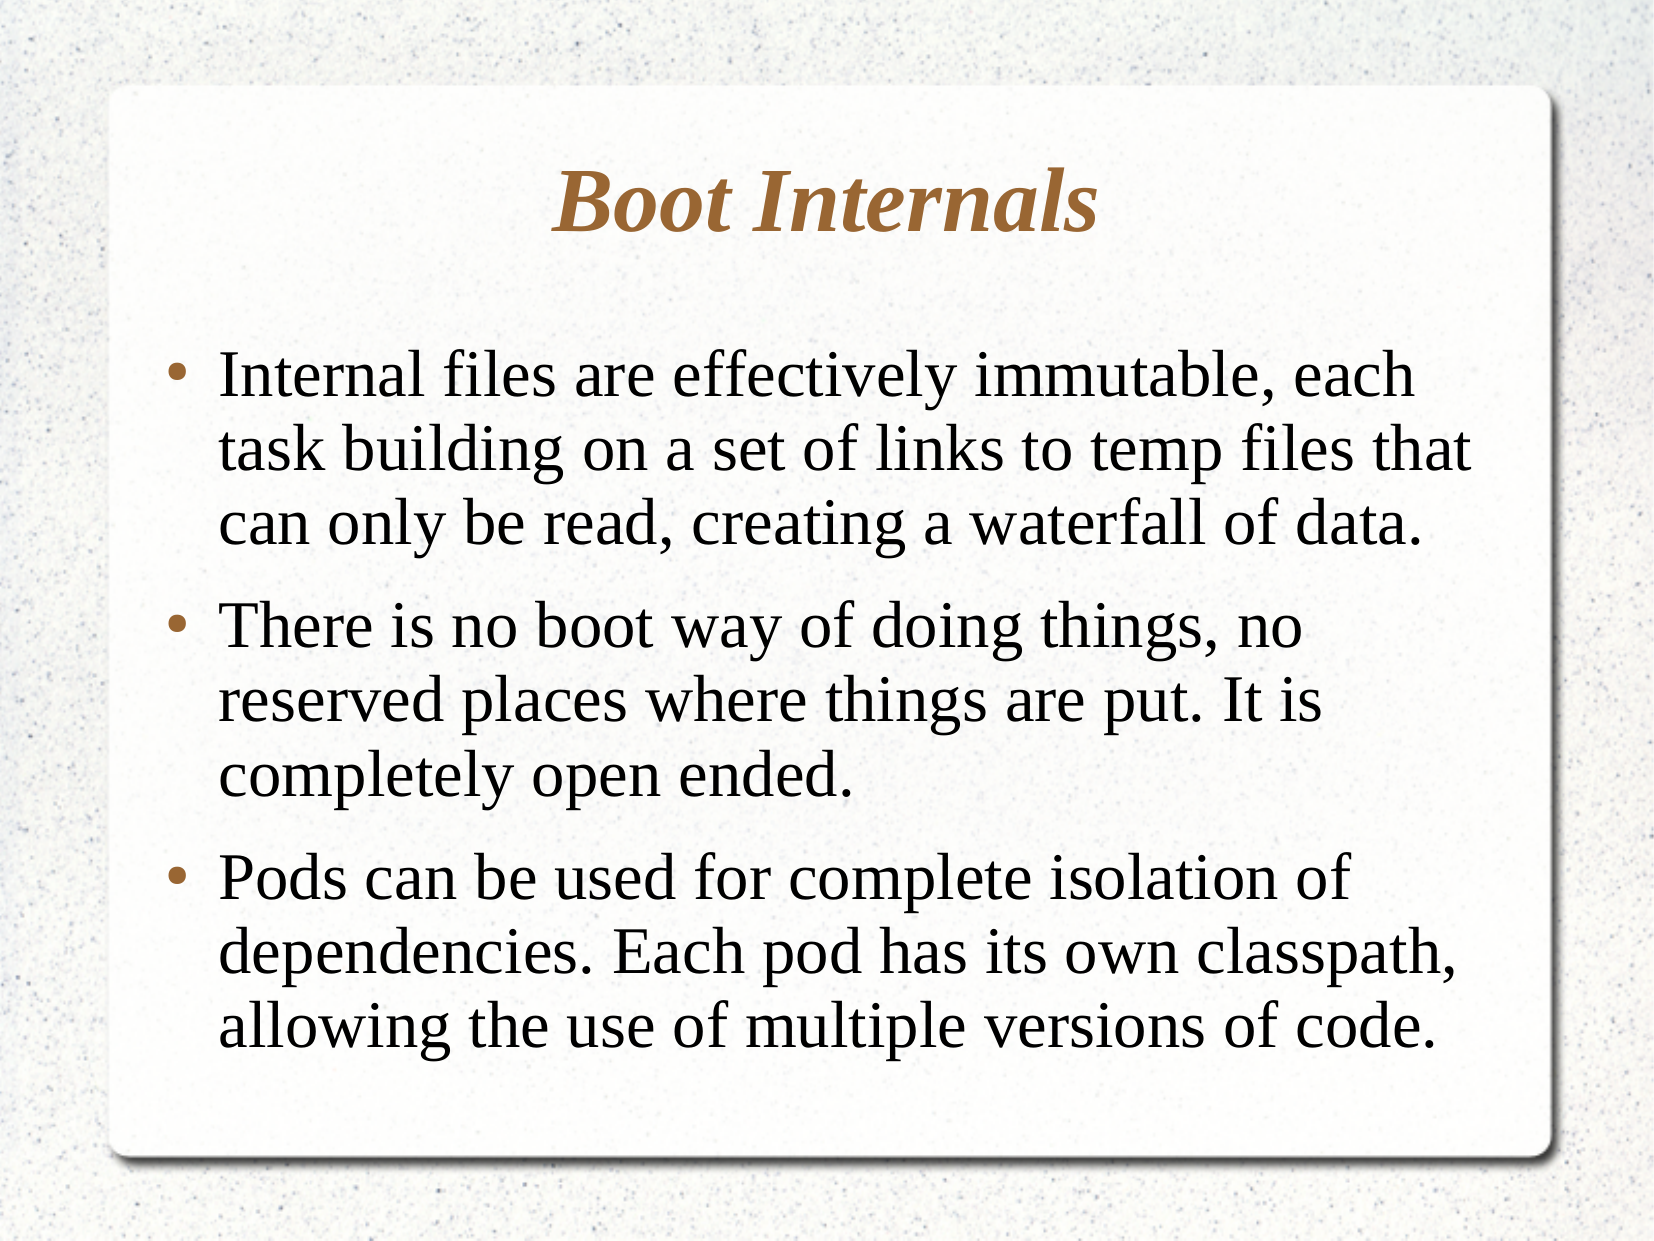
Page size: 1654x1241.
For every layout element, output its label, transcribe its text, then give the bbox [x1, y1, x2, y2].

list Internal files are effectively immutable, each task building on a set of links to temp files that can only be read, creating a waterfall of data. There is no boot way of doing things, no reserved places where things are put. It is completely open ended. Pods can be used for complete isolation of dependencies. Each pod has its own classpath, allowing the use of multiple versions of code. [147, 336, 1506, 1063]
picture [0, 0, 1654, 1241]
title Boot Internals [118, 96, 1536, 304]
